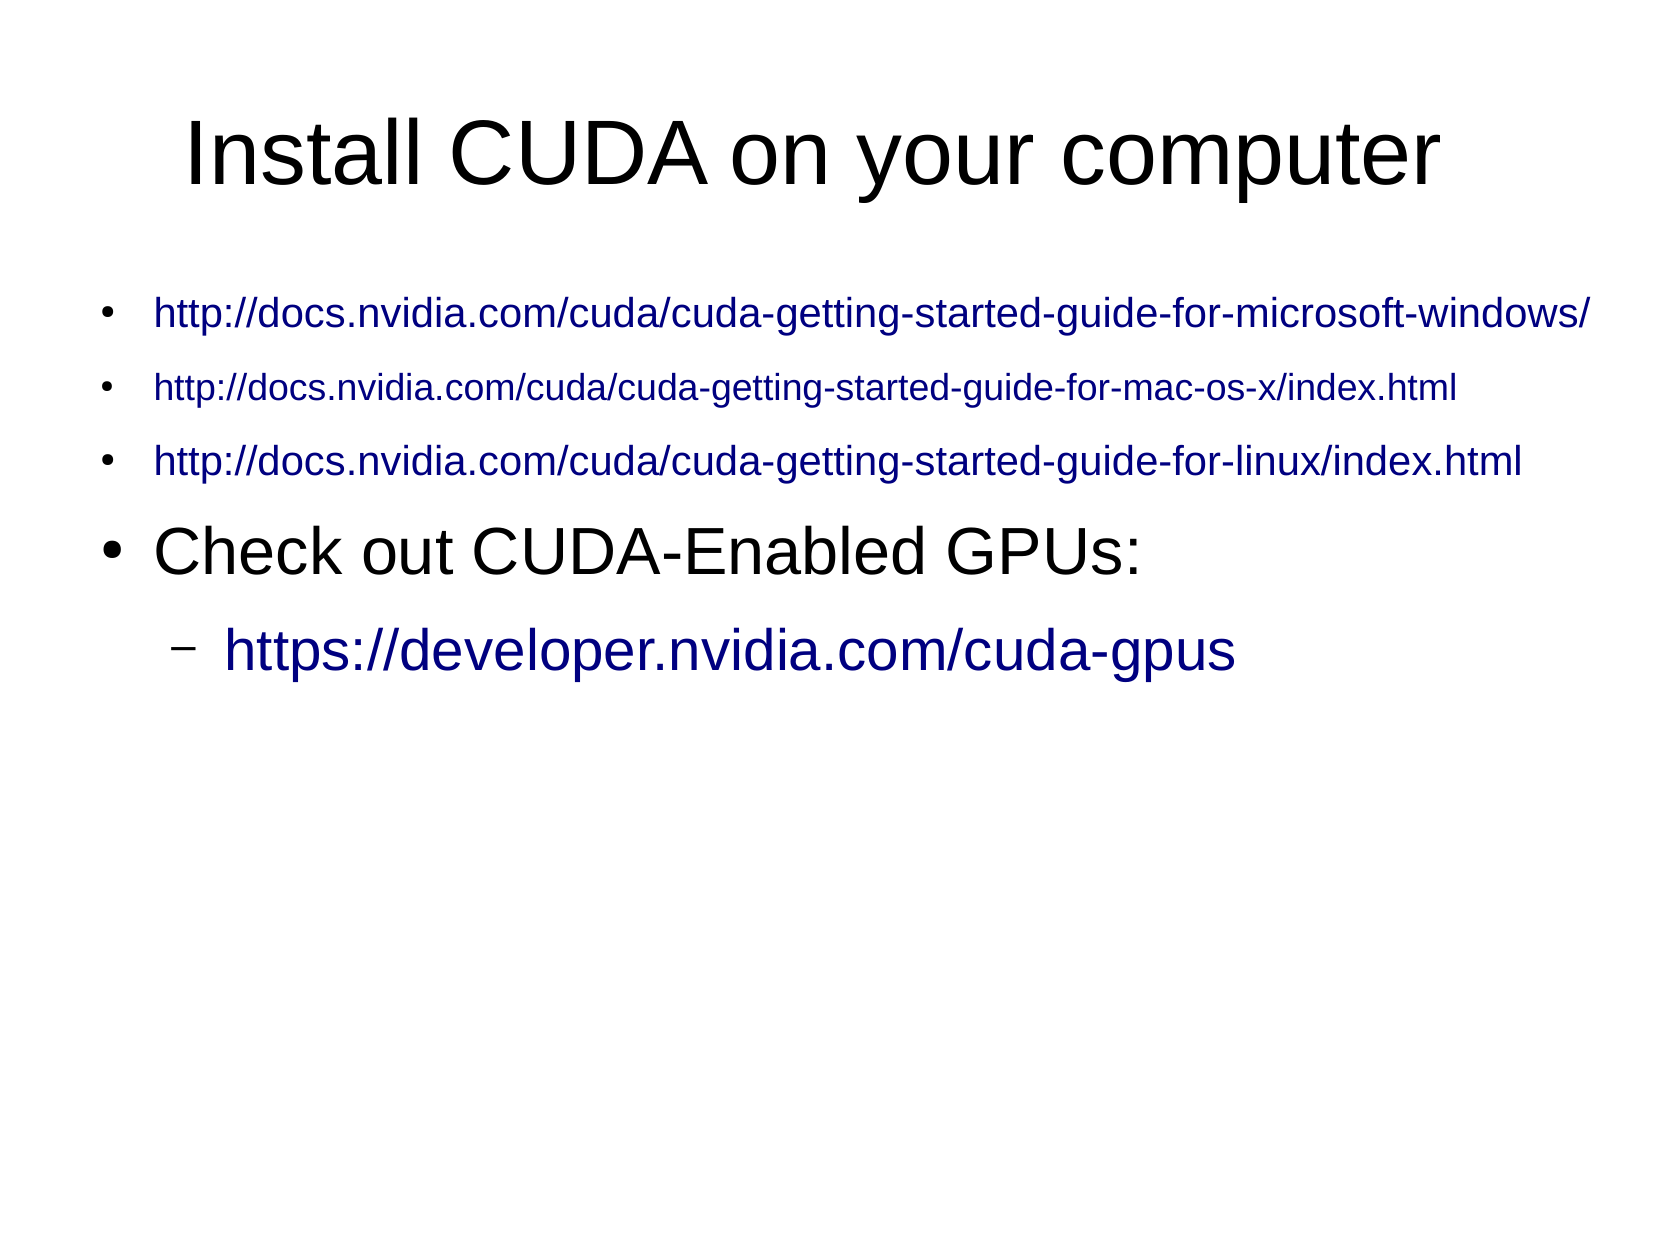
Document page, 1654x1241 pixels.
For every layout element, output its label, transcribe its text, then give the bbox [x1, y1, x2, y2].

title Install CUDA on your computer [82, 49, 1571, 257]
list http://docs.nvidia.com/cuda/cuda-getting-started-guide-for-microsoft-windows/ http://docs.nvidia.com/cuda/cuda-getting-started-guide-for-mac-os-x/index.html http://docs.nvidia.com/cuda/cuda-getting-started-guide-for-linux/index.html Check out CUDA-Enabled GPUs: https://developer.nvidia.com/cuda-gpus [82, 290, 1654, 1156]
